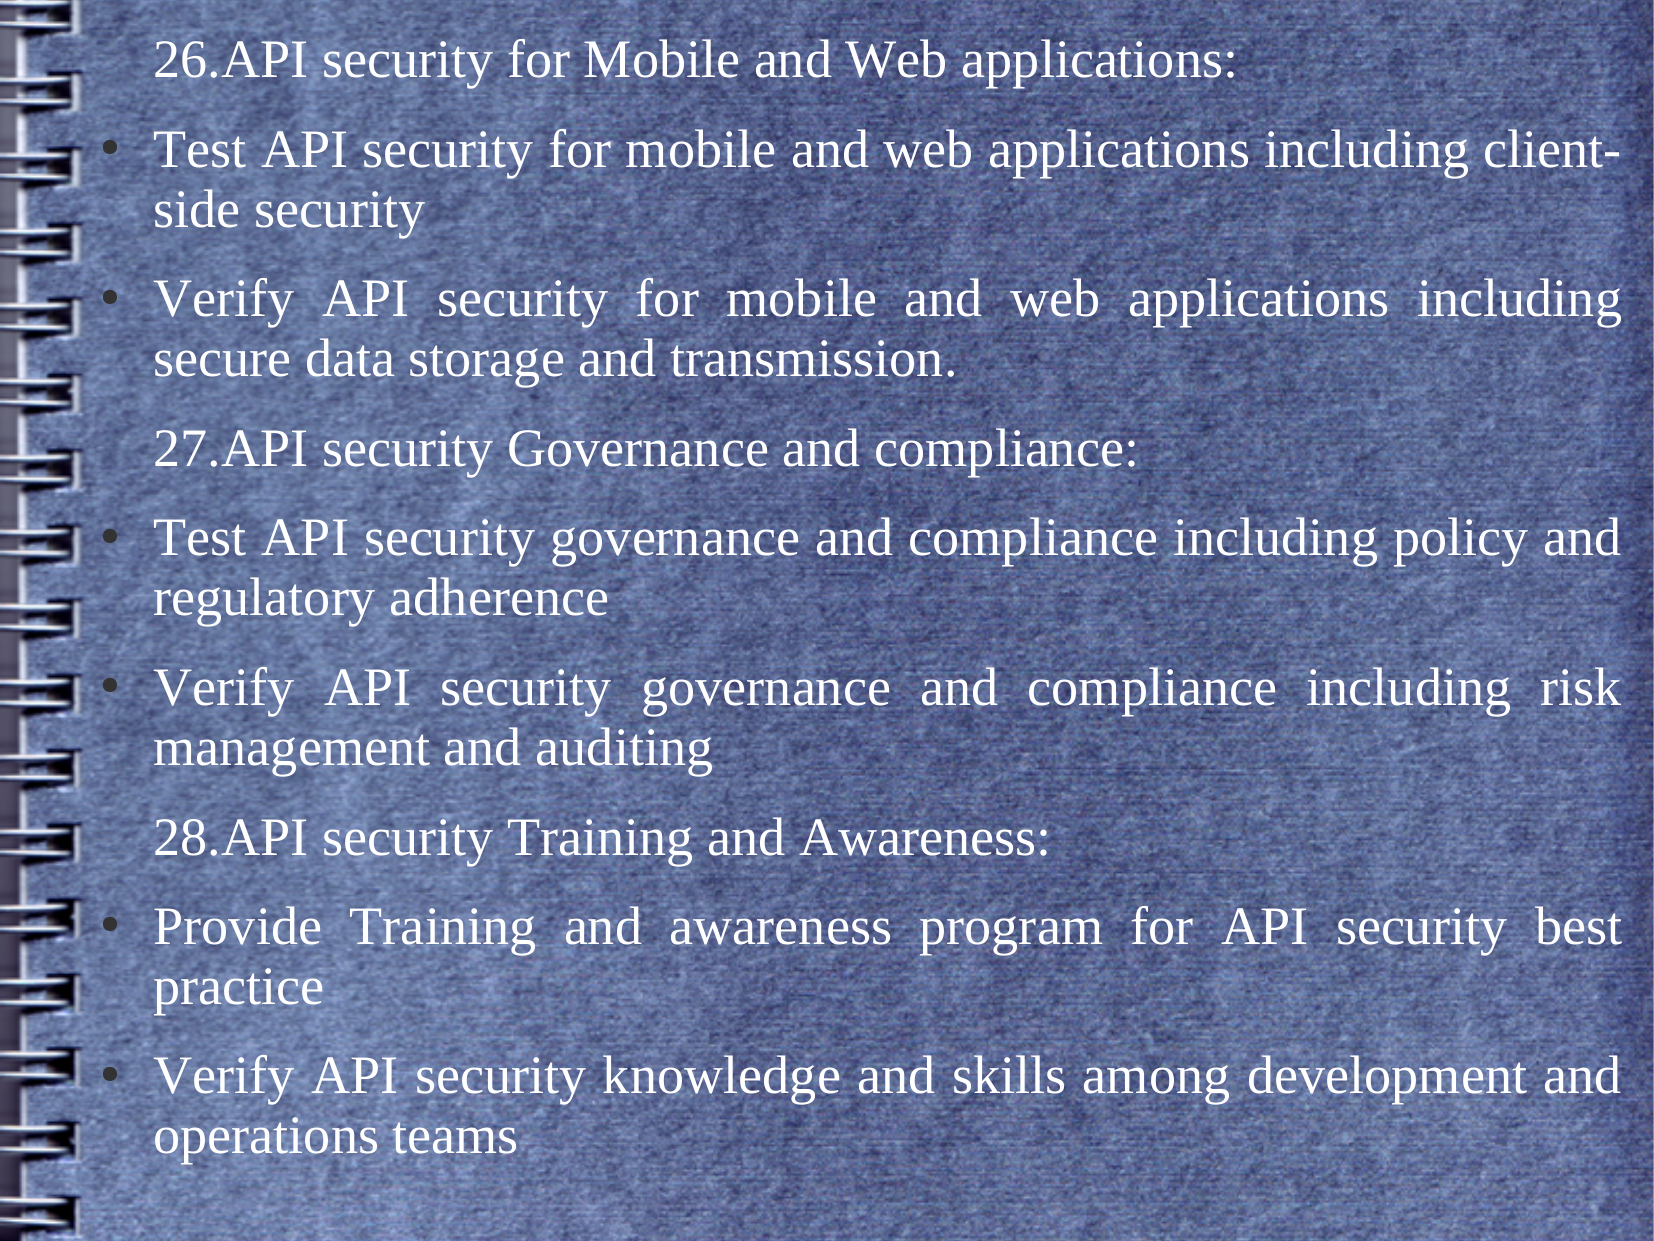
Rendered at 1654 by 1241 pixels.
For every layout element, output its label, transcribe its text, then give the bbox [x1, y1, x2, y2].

list 26.API security for Mobile and Web applications: Test API security for mobile and web applications including client-side security Verify API security for mobile and web applications including secure data storage and transmission. 27.API security Governance and compliance: Test API security governance and compliance including policy and regulatory adherence Verify API security governance and compliance including risk management and auditing 28.API security Training and Awareness: Provide Training and awareness program for API security best practice Verify API security knowledge and skills among development and operations teams [82, 29, 1625, 1182]
picture [0, 0, 1654, 1241]
